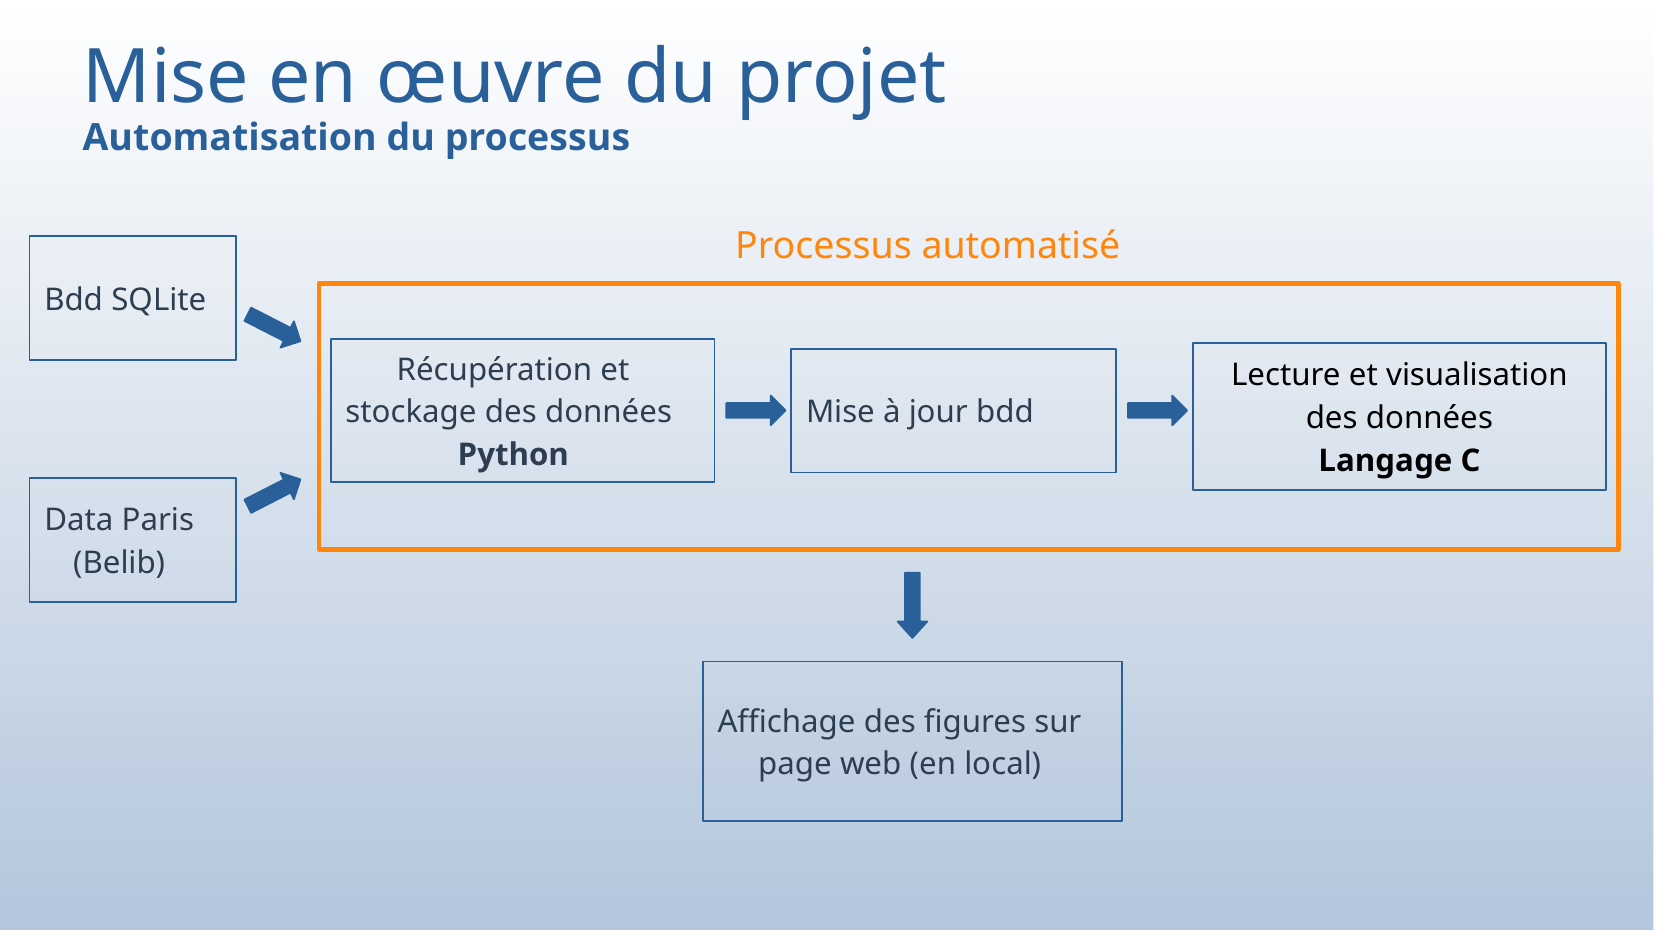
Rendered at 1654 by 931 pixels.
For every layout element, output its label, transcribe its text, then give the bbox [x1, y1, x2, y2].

text_box Bdd SQLite [29, 236, 237, 360]
text_box Processus automatisé [720, 215, 1160, 274]
title Mise en œuvre du projet [82, 0, 1571, 151]
text_box Mise à jour bdd [791, 348, 1117, 473]
text_box Automatisation du processus [67, 106, 934, 165]
text_box [59, 224, 1595, 931]
text_box Récupération et stockage des données Python [330, 348, 715, 473]
text_box Data Paris (Belib) [29, 478, 237, 602]
text_box Lecture et visualisation des données Langage C [1192, 342, 1607, 491]
text_box [321, 286, 1595, 547]
text_box Affichage des figures sur page web (en local) [702, 661, 1123, 822]
